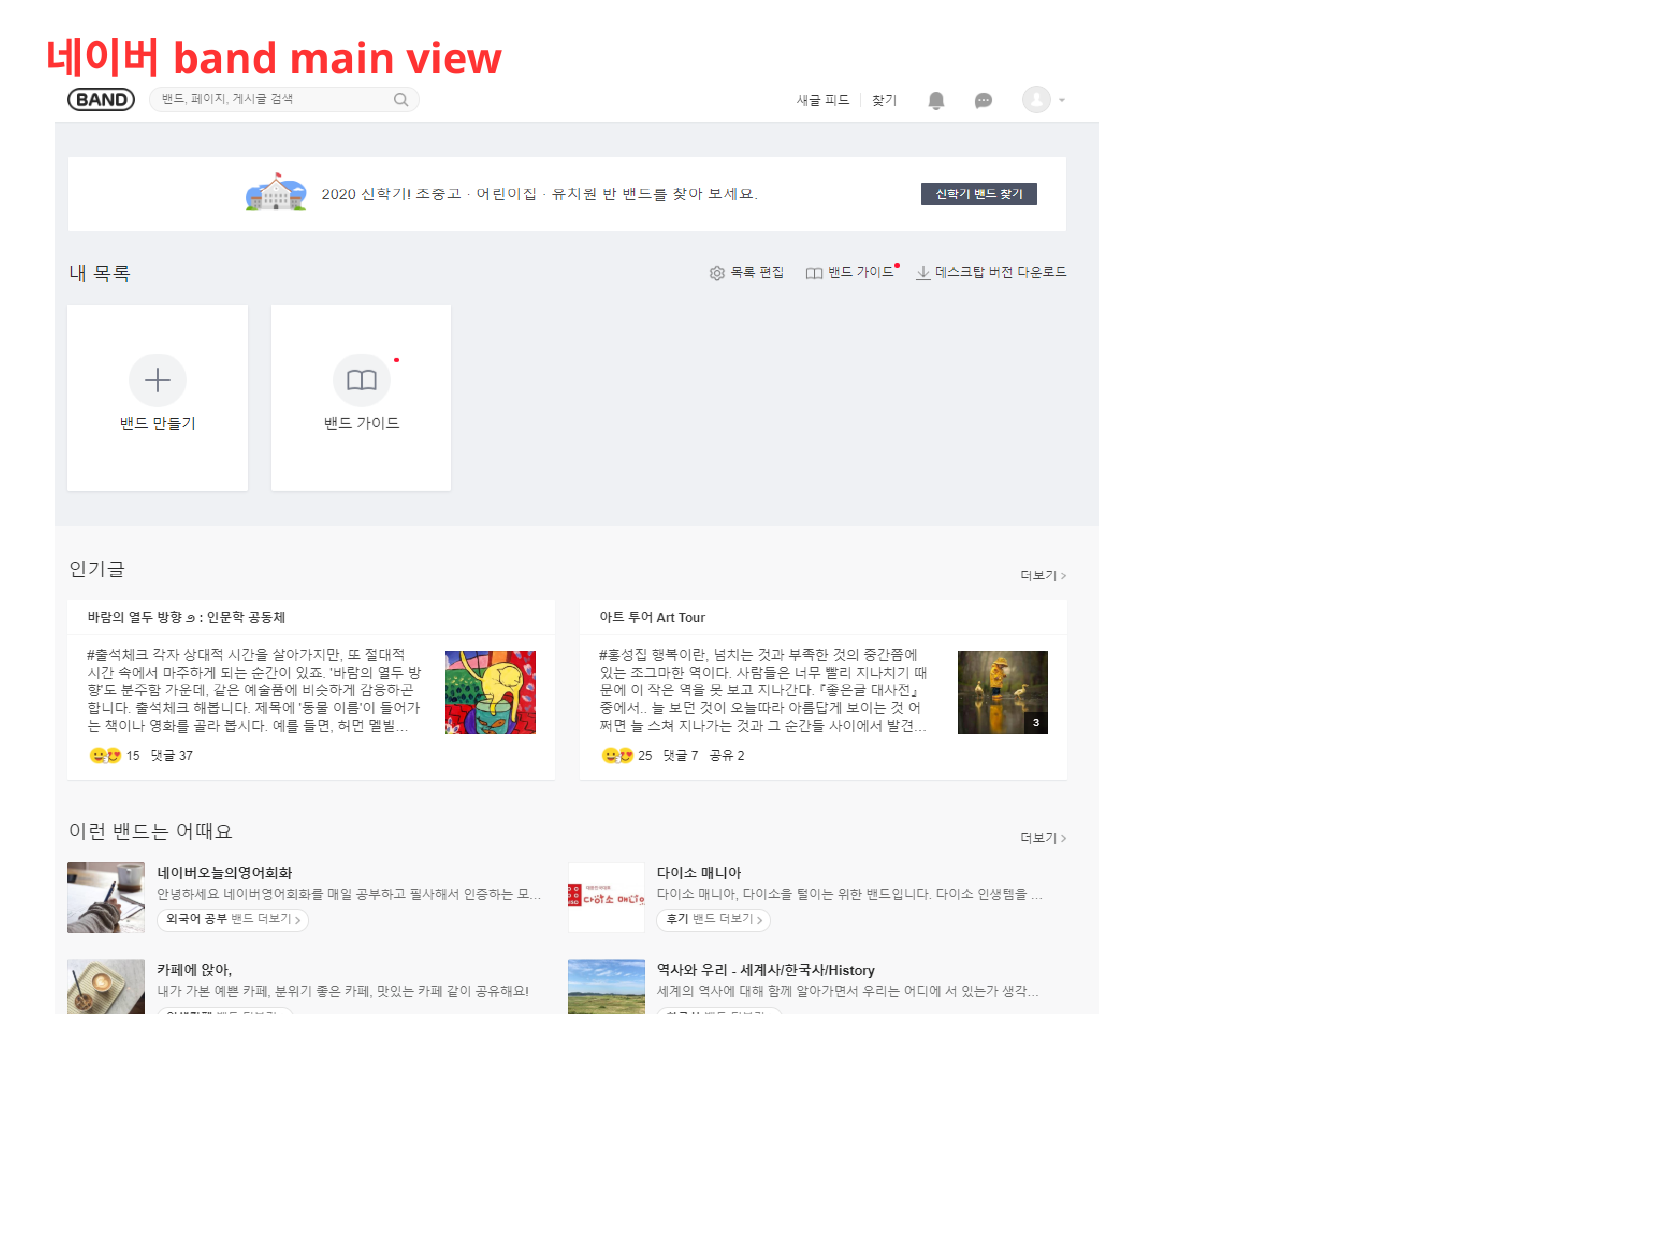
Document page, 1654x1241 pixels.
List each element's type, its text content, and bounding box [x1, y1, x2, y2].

text_box 네이버 band main view [30, 17, 502, 81]
picture [55, 80, 1099, 1014]
